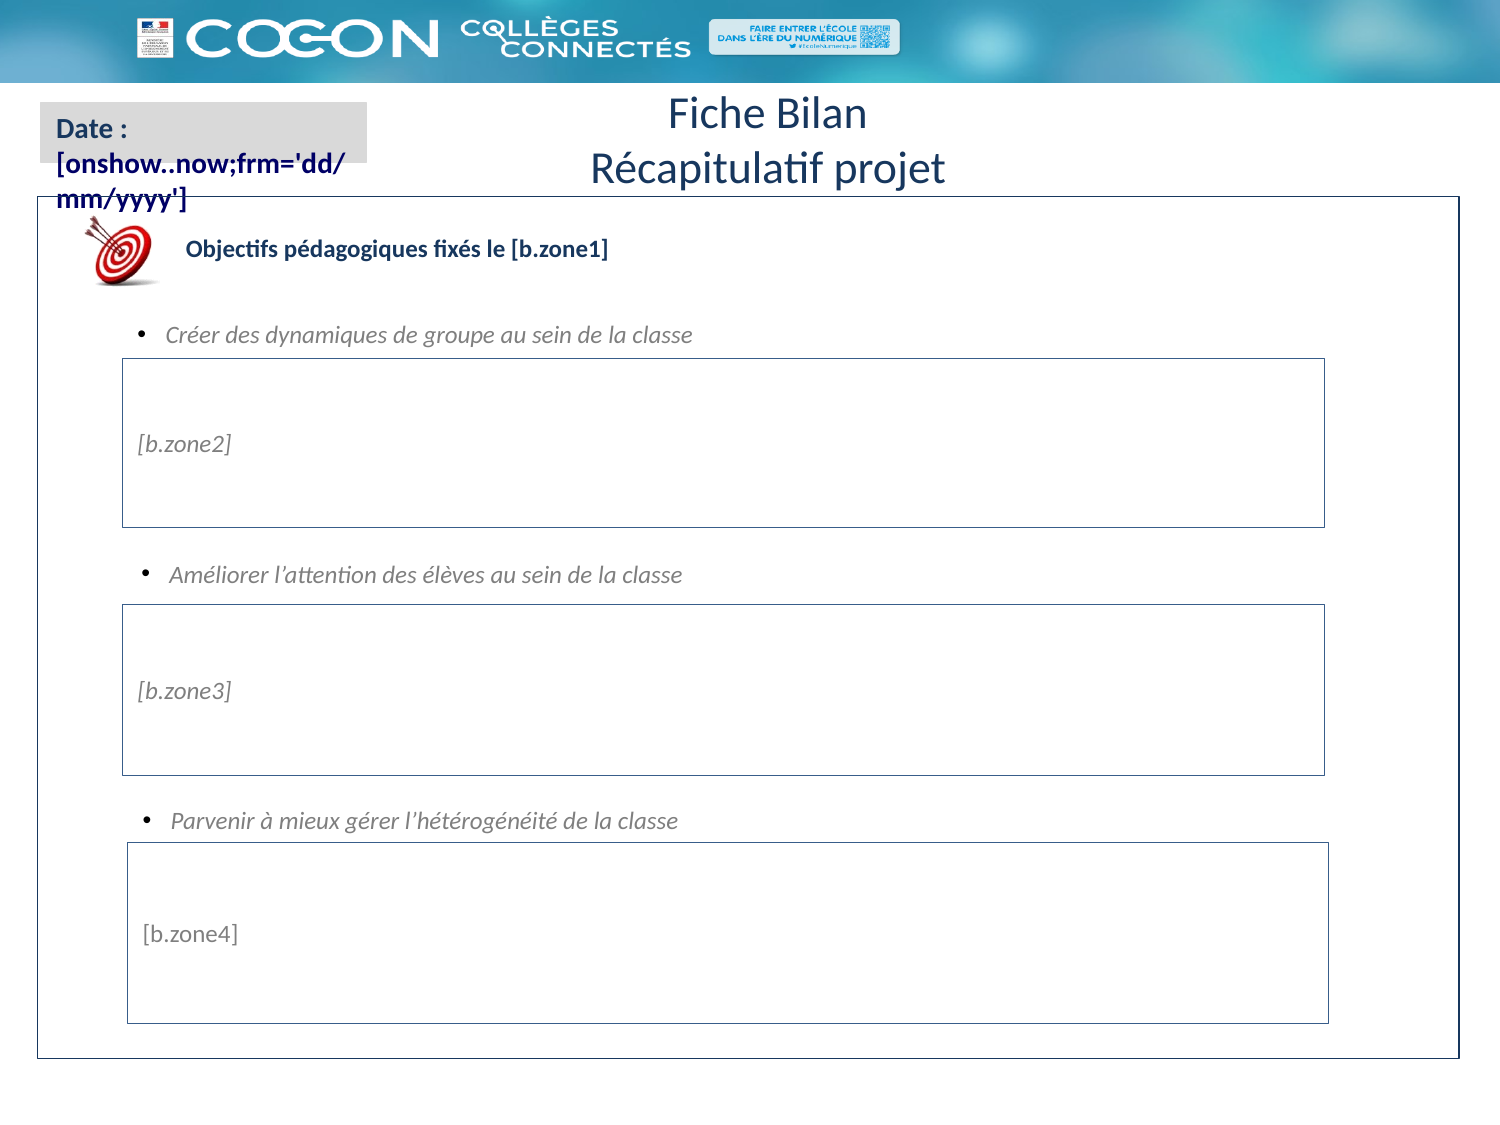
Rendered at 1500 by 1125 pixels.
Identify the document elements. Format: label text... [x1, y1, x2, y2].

picture [0, 0, 1500, 83]
text_box Date : [onshow..now;frm='dd/mm/yyyy'] [41, 102, 367, 163]
text_box Créer des dynamiques de groupe au sein de la classe [122, 310, 845, 357]
text_box [b.zone3] [123, 604, 1324, 775]
text_box [37, 196, 1459, 1059]
text_box [b.zone4] [128, 842, 1329, 1023]
title Fiche Bilan Récapitulatif projet [201, 83, 1346, 178]
text_box Améliorer l’attention des élèves au sein de la classe [126, 550, 849, 597]
picture [59, 212, 160, 290]
text_box [b.zone2] [123, 359, 1324, 527]
text_box Parvenir à mieux gérer l’hétérogénéité de la classe [127, 797, 850, 843]
text_box Objectifs pédagogiques fixés le [b.zone1] [170, 214, 1394, 280]
